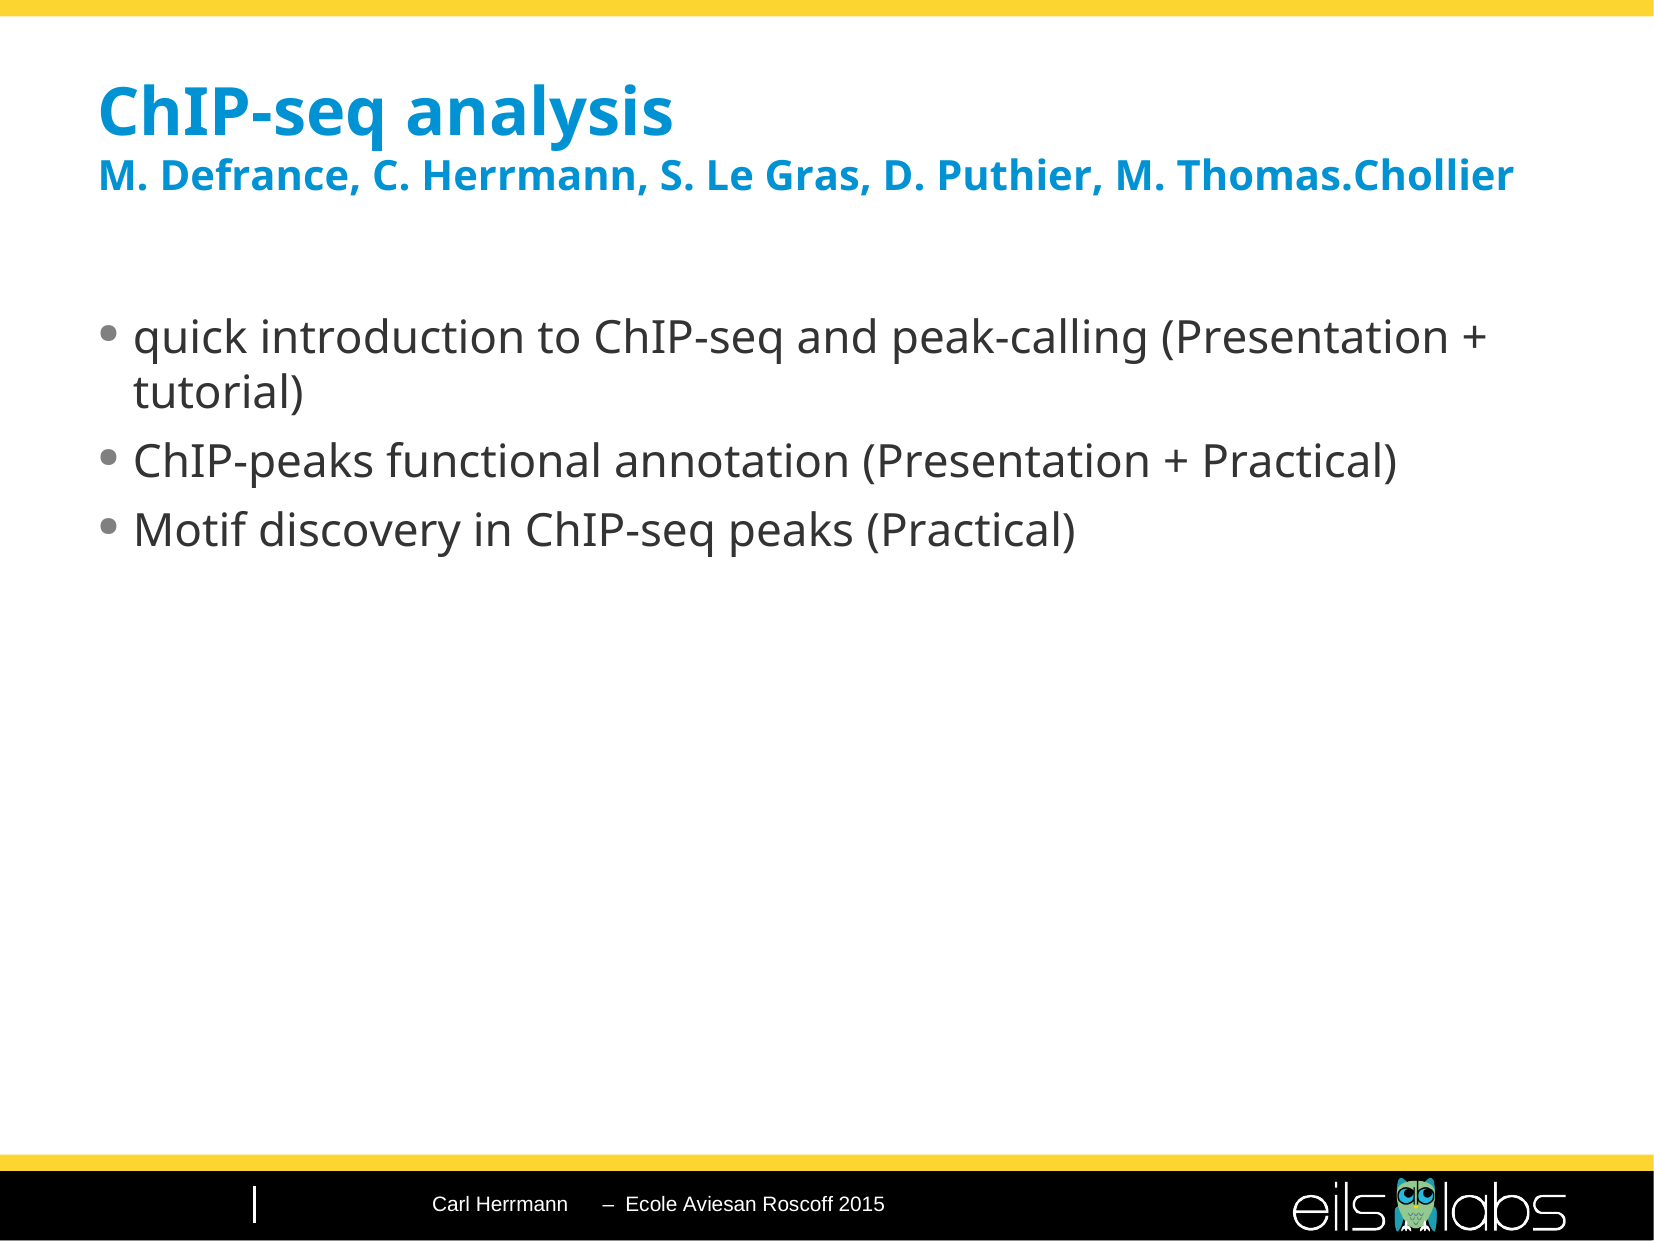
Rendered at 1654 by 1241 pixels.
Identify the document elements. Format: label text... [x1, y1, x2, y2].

list quick introduction to ChIP-seq and peak-calling (Presentation + tutorial) ChIP-peaks functional annotation (Presentation + Practical) Motif discovery in ChIP-seq peaks (Practical) [82, 300, 1571, 1035]
picture [1292, 1177, 1566, 1232]
title ChIP-seq analysis M. Defrance, C. Herrmann, S. Le Gras, D. Puthier, M. Thomas.Chollier [82, 61, 1571, 207]
